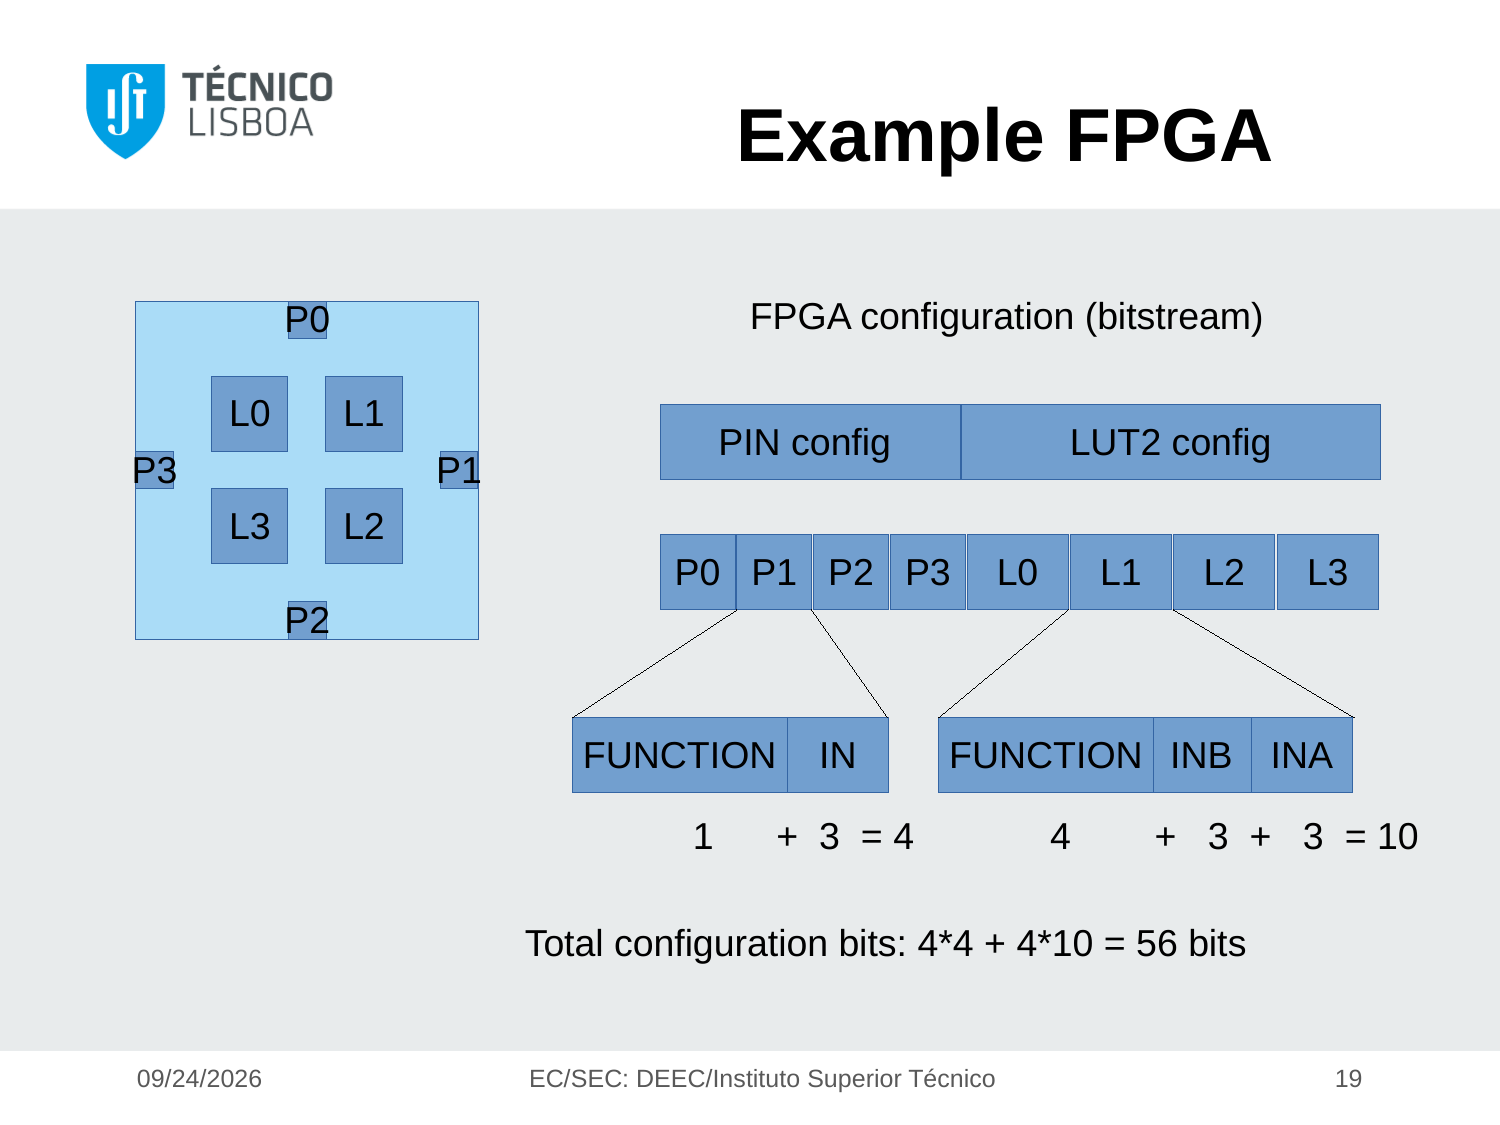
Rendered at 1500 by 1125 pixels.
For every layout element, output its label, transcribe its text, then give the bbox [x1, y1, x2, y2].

text_box LUT2 config [961, 404, 1381, 480]
text_box L1 [1070, 534, 1172, 610]
text_box P1 [736, 534, 812, 610]
text_box L2 [325, 488, 403, 564]
text_box P3 [138, 460, 150, 470]
text_box [135, 301, 479, 640]
text_box P2 [288, 601, 327, 640]
picture [0, 0, 1500, 1125]
text_box IN [788, 717, 889, 793]
footer EC/SEC: DEEC/Instituto Superior Técnico [512, 1052, 1021, 1103]
text_box L3 [1277, 534, 1379, 610]
text_box FUNCTION [938, 717, 1154, 793]
text_box P2 [315, 618, 327, 630]
text_box P1 [443, 460, 455, 470]
text_box L0 [211, 376, 288, 452]
text_box INB [1154, 717, 1252, 793]
text_box FUNCTION [572, 717, 788, 793]
text_box P2 [813, 534, 889, 610]
text_box Total configuration bits: 4*4 + 4*10 = 56 bits [510, 915, 1262, 972]
text_box P3 [135, 451, 174, 489]
text_box 1 + 3 = 4 4 + 3 + 3 = 10 [678, 807, 1441, 907]
text_box FPGA configuration (bitstream) [735, 288, 1279, 346]
text_box PIN config [660, 404, 961, 480]
slide_number 11/02/2020 [121, 1052, 425, 1103]
text_box P0 [291, 309, 303, 319]
text_box P0 [314, 309, 325, 330]
text_box INA [1252, 717, 1353, 793]
text_box P0 [660, 534, 736, 610]
text_box L3 [211, 488, 288, 564]
title Example FPGA [721, 60, 1336, 203]
text_box P2 [291, 610, 303, 620]
text_box P1 [440, 451, 478, 489]
text_box L1 [325, 376, 403, 452]
slide_number <number> [1077, 1052, 1378, 1103]
text_box L2 [1173, 534, 1275, 610]
text_box L0 [967, 534, 1069, 610]
text_box P3 [890, 534, 966, 610]
text_box P0 [288, 301, 327, 339]
